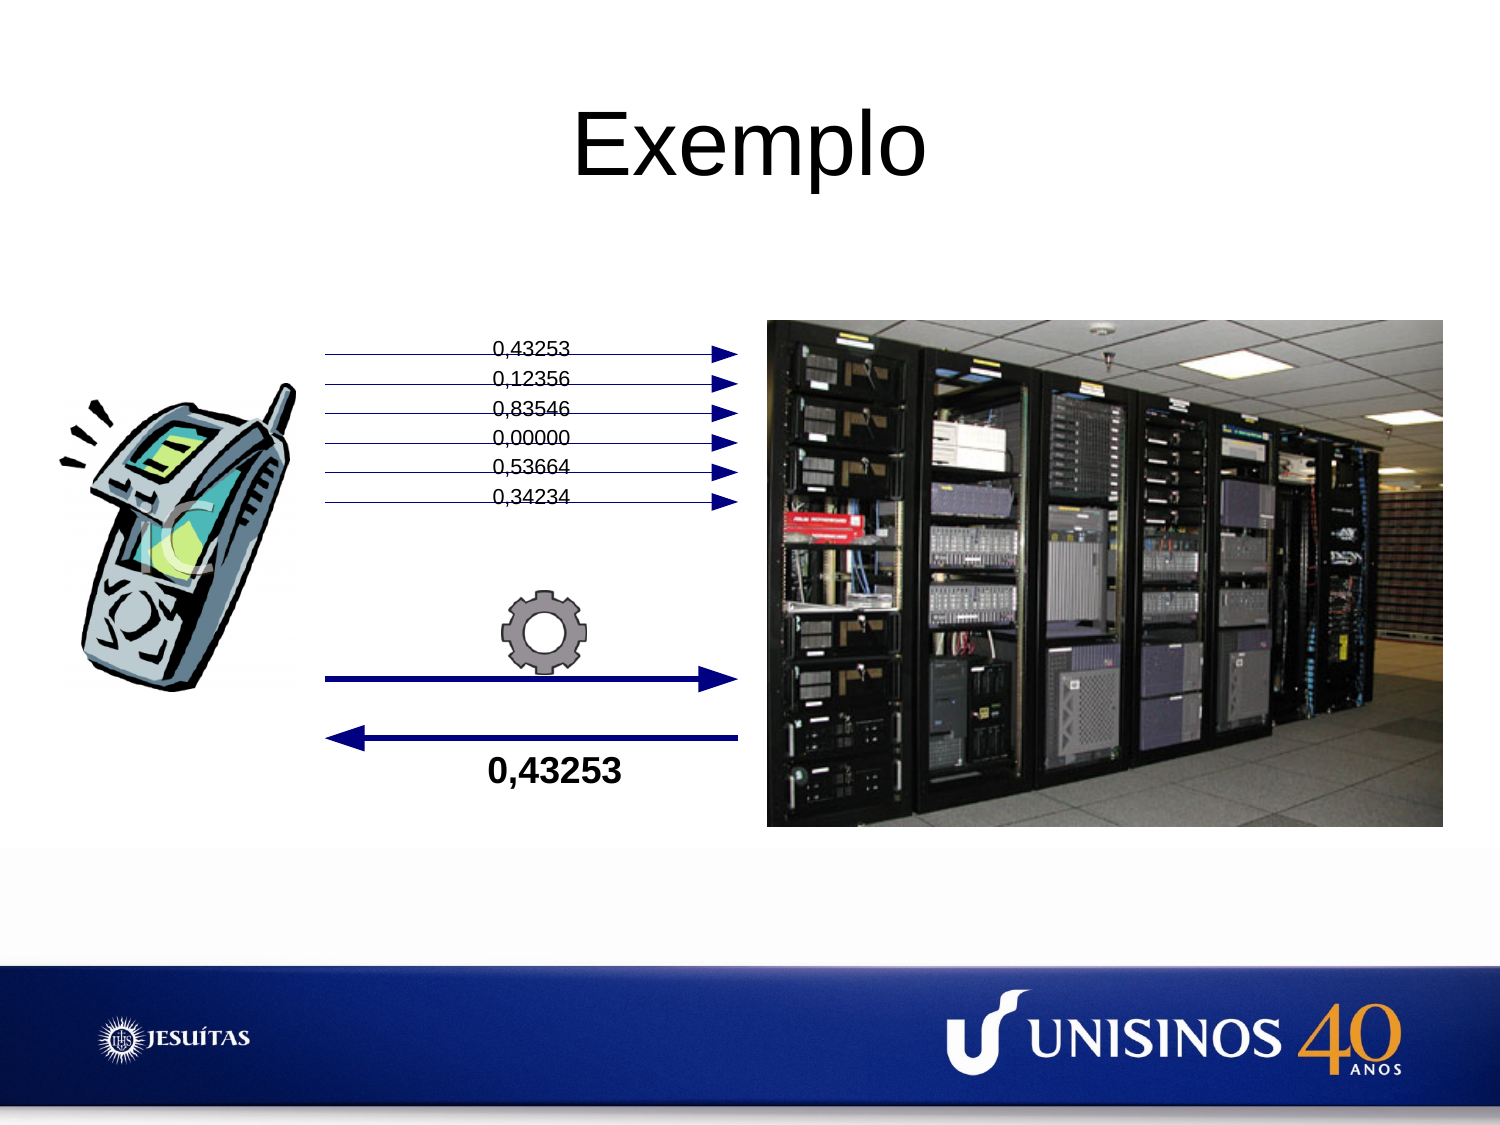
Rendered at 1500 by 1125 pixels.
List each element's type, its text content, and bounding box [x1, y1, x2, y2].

title Exemplo [75, 45, 1426, 233]
picture [501, 590, 587, 675]
text_box 0,43253 [472, 738, 638, 799]
picture [59, 383, 296, 692]
picture [0, 848, 1500, 1125]
picture [767, 320, 1443, 827]
